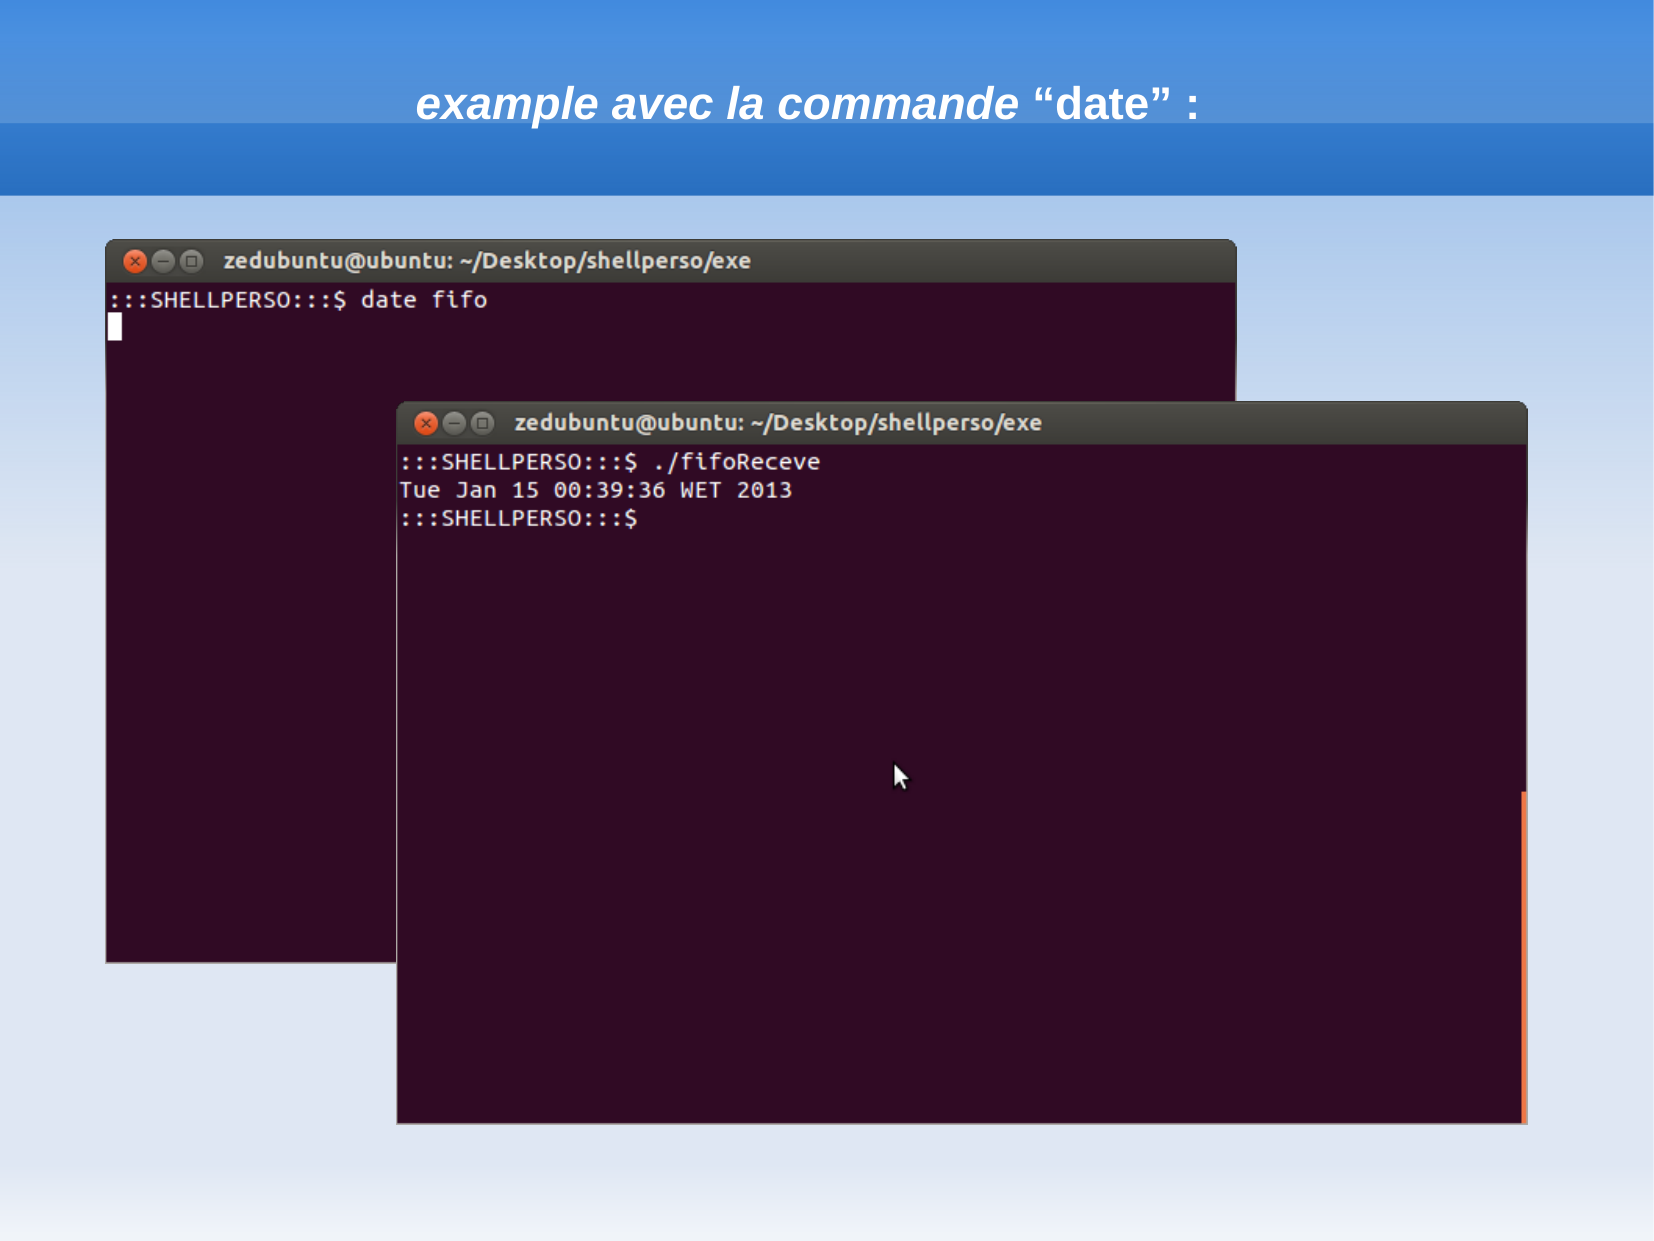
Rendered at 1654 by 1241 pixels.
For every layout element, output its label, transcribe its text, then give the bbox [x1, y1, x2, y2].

title example avec la commande “date” : [76, 0, 1565, 208]
picture [0, 0, 1654, 1241]
